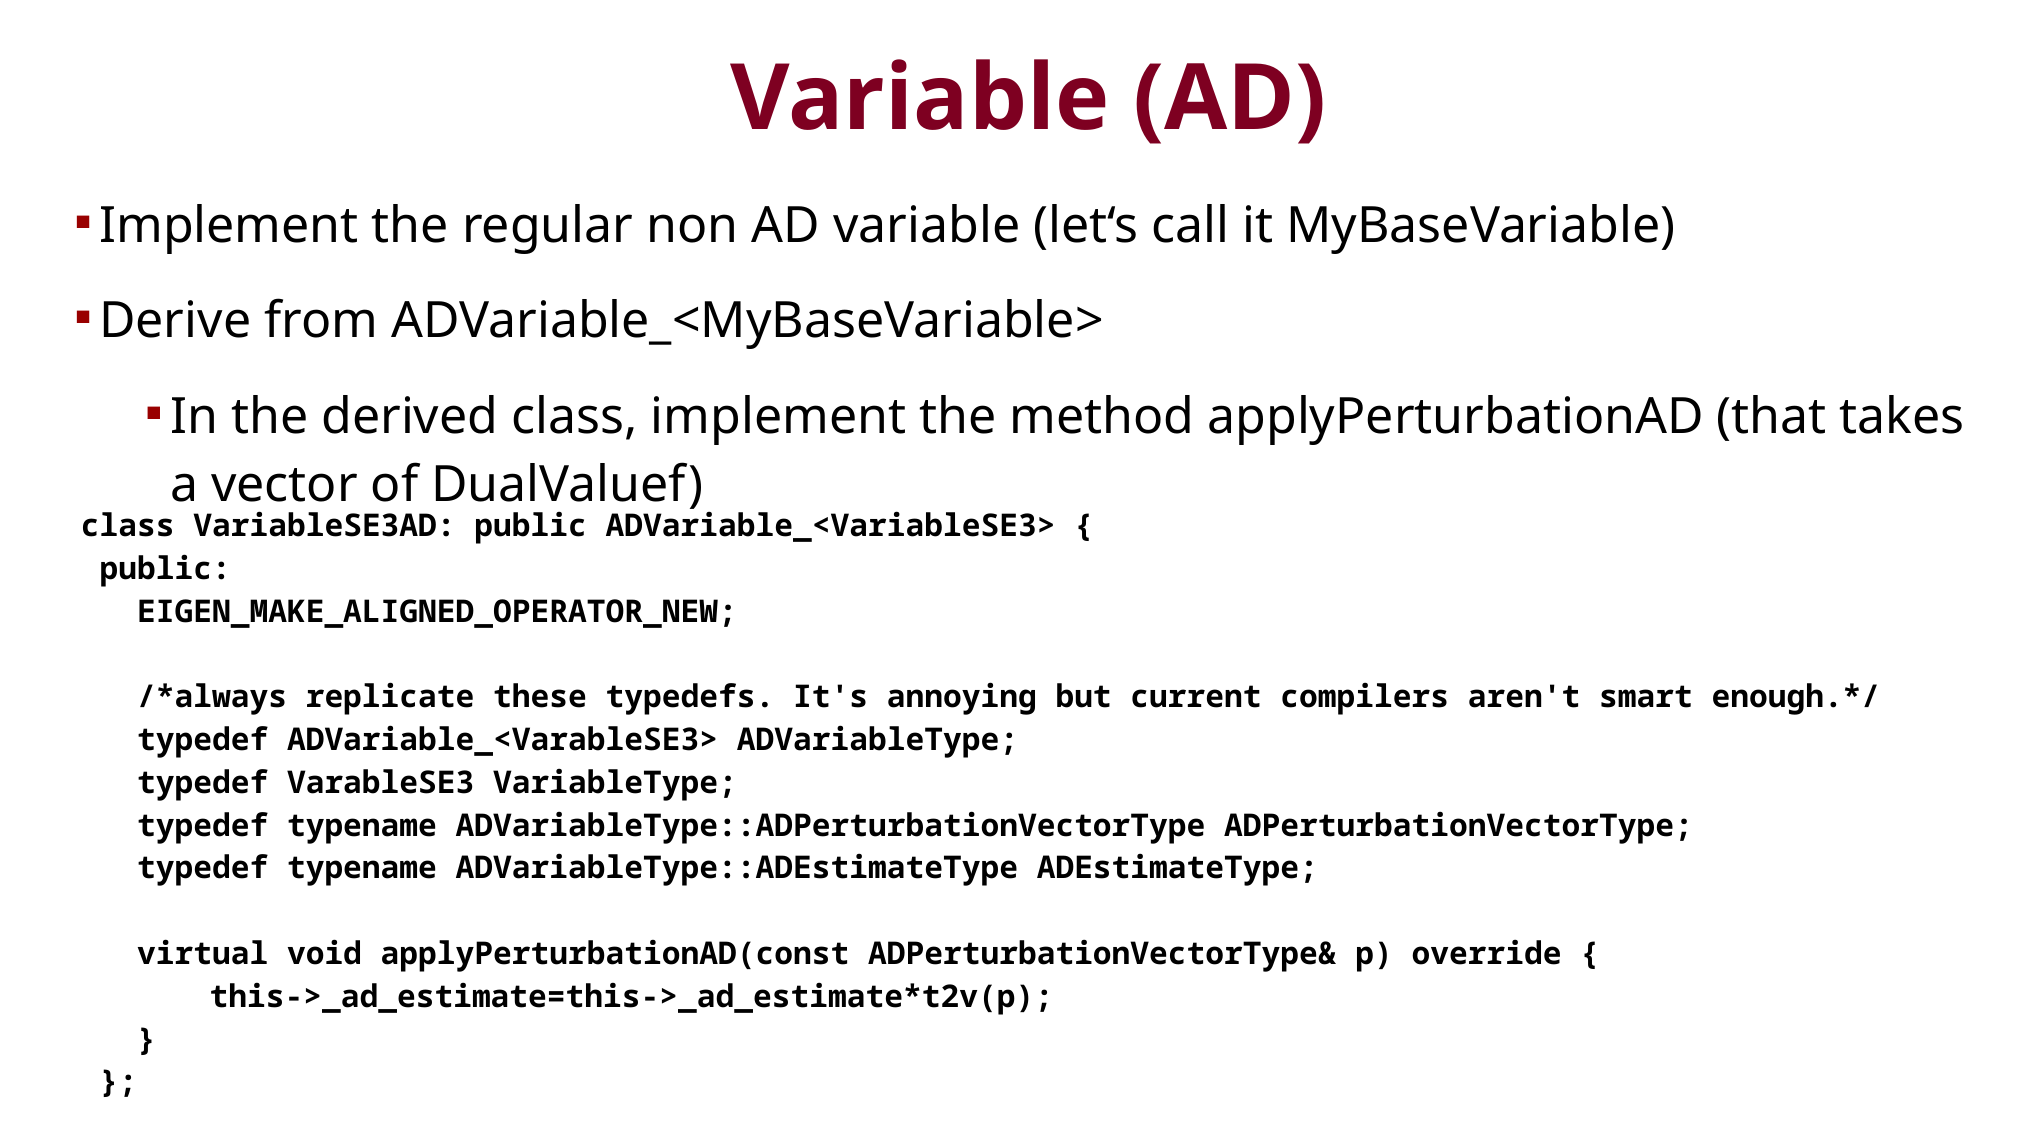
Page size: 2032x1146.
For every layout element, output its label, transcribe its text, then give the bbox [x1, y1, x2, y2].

list Implement the regular non AD variable (let‘s call it MyBaseVariable) Derive from ADVariable_<MyBaseVariable> In the derived class, implement the method applyPerturbationAD (that takes a vector of DualValuef) [59, 188, 1985, 1111]
title Variable (AD) [37, 10, 2020, 178]
text_box class VariableSE3AD: public ADVariable_<VariableSE3> { public: EIGEN_MAKE_ALIGNED_OPERATOR_NEW; /*always replicate these typedefs. It's annoying but current compilers aren't smart enough.*/ typedef ADVariable_<VarableSE3> ADVariableType; typedef VarableSE3 VariableType; typedef typename ADVariableType::ADPerturbationVectorType ADPerturbationVectorType; typedef typename ADVariableType::ADEstimateType ADEstimateType; virtual void applyPerturbationAD(const ADPerturbationVectorType& p) override { this->_ad_estimate=this->_ad_estimate*t2v(p); } }; [47, 496, 1961, 1145]
